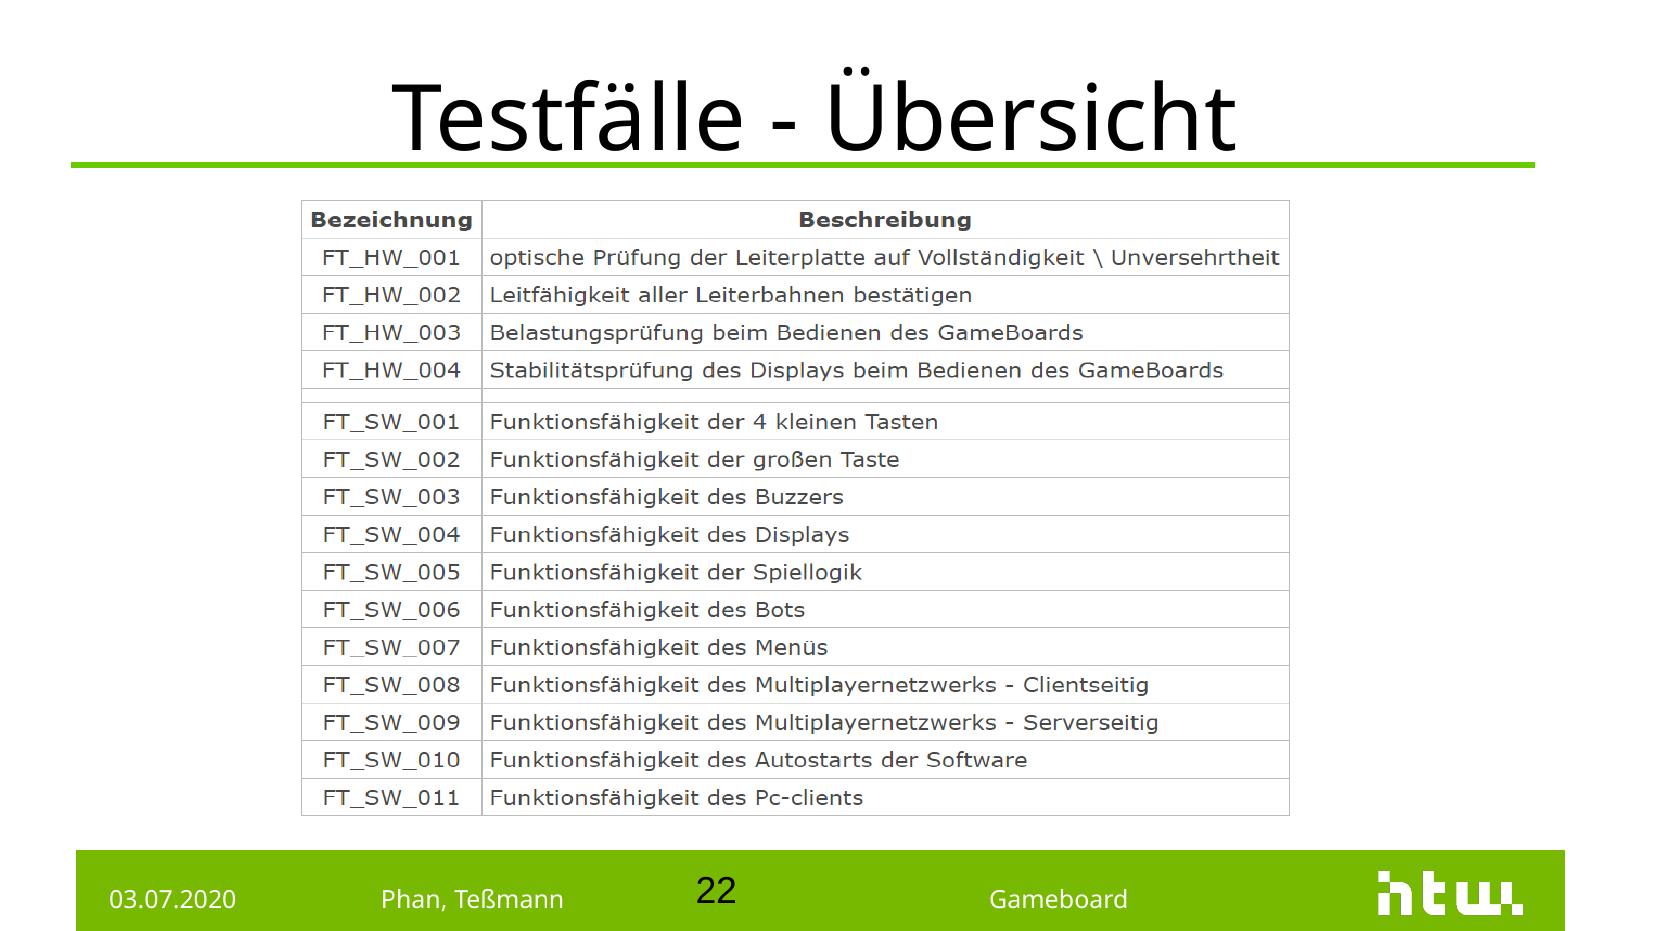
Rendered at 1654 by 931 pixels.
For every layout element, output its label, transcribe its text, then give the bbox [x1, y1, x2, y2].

title Testfälle - Übersicht [82, 37, 1571, 193]
text_box <number> [680, 862, 899, 920]
picture [0, 0, 1654, 931]
